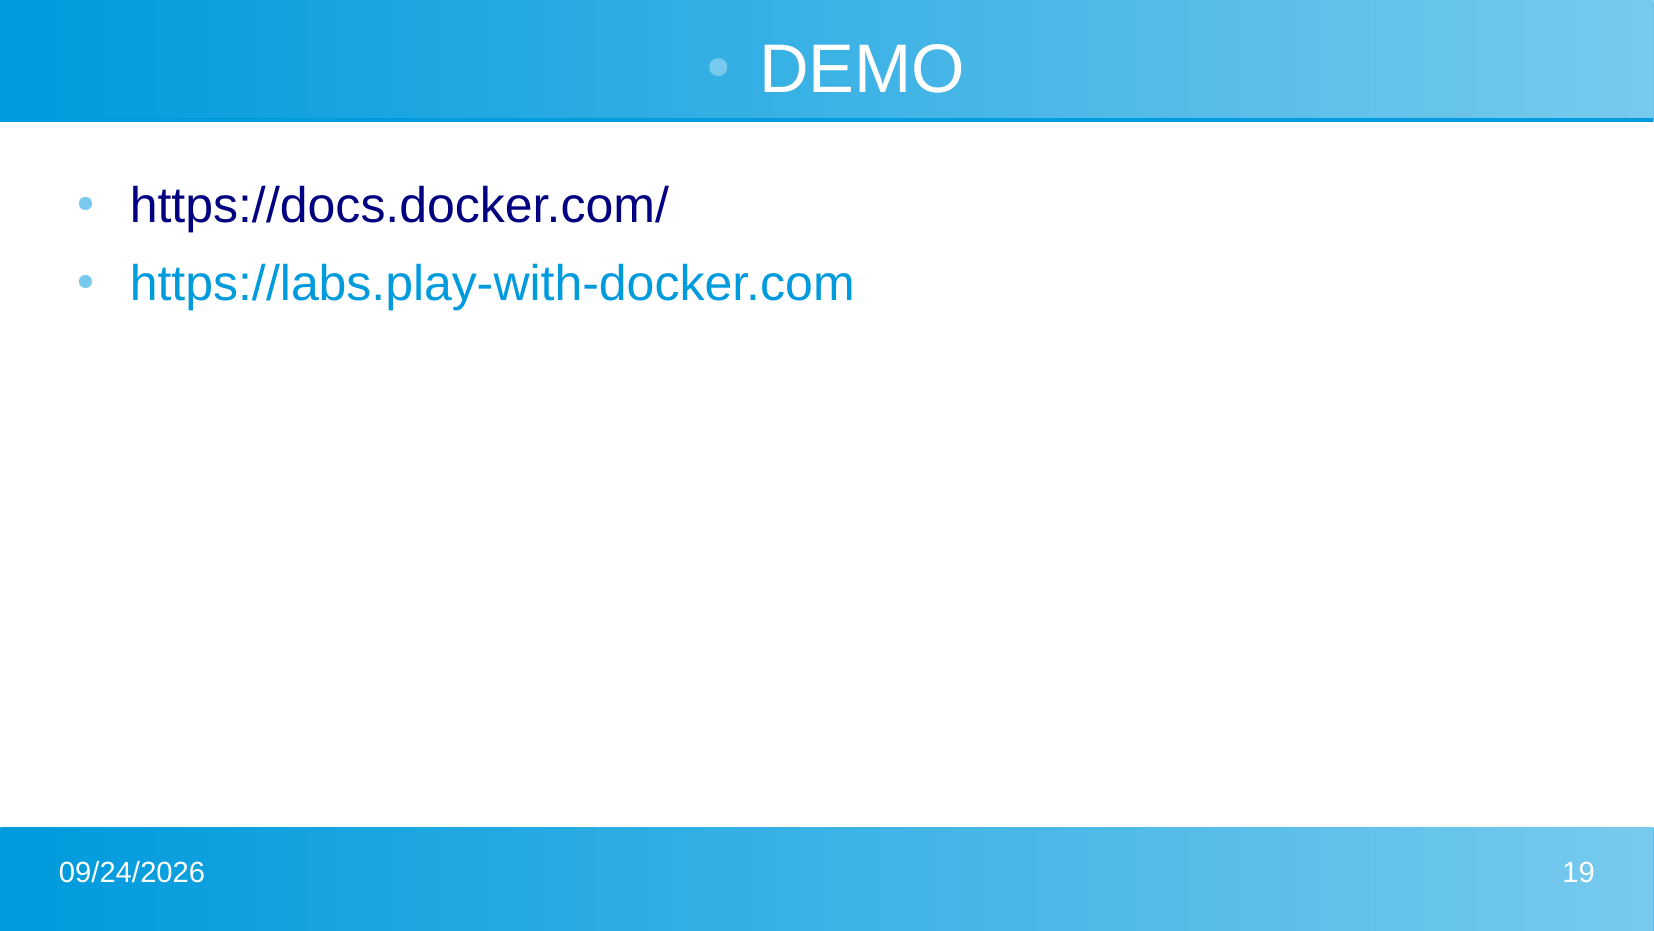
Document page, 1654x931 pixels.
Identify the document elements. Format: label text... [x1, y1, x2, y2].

list https://docs.docker.com/ https://labs.play-with-docker.com [58, 177, 1595, 768]
title DEMO [58, 29, 1595, 108]
